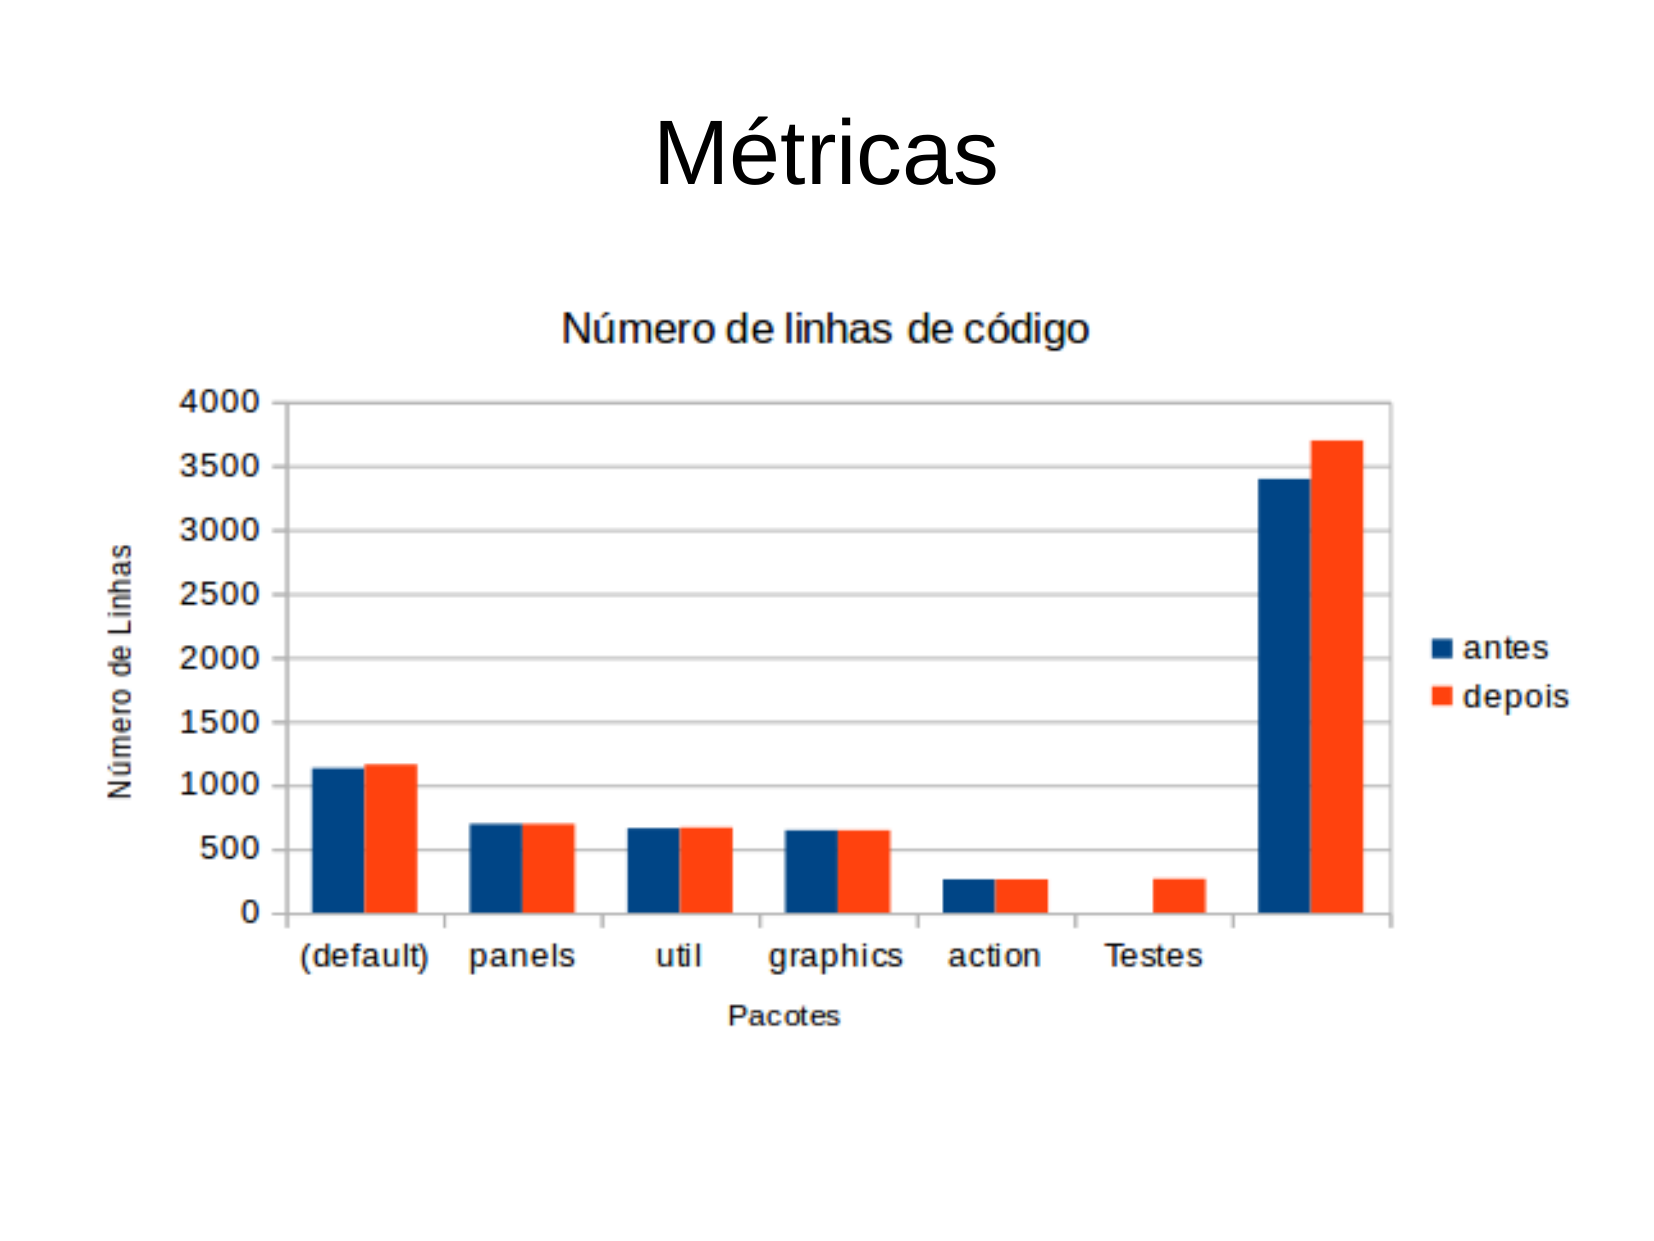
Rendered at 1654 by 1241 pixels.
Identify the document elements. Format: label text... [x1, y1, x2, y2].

title Métricas [82, 49, 1571, 257]
picture [70, 290, 1579, 1052]
